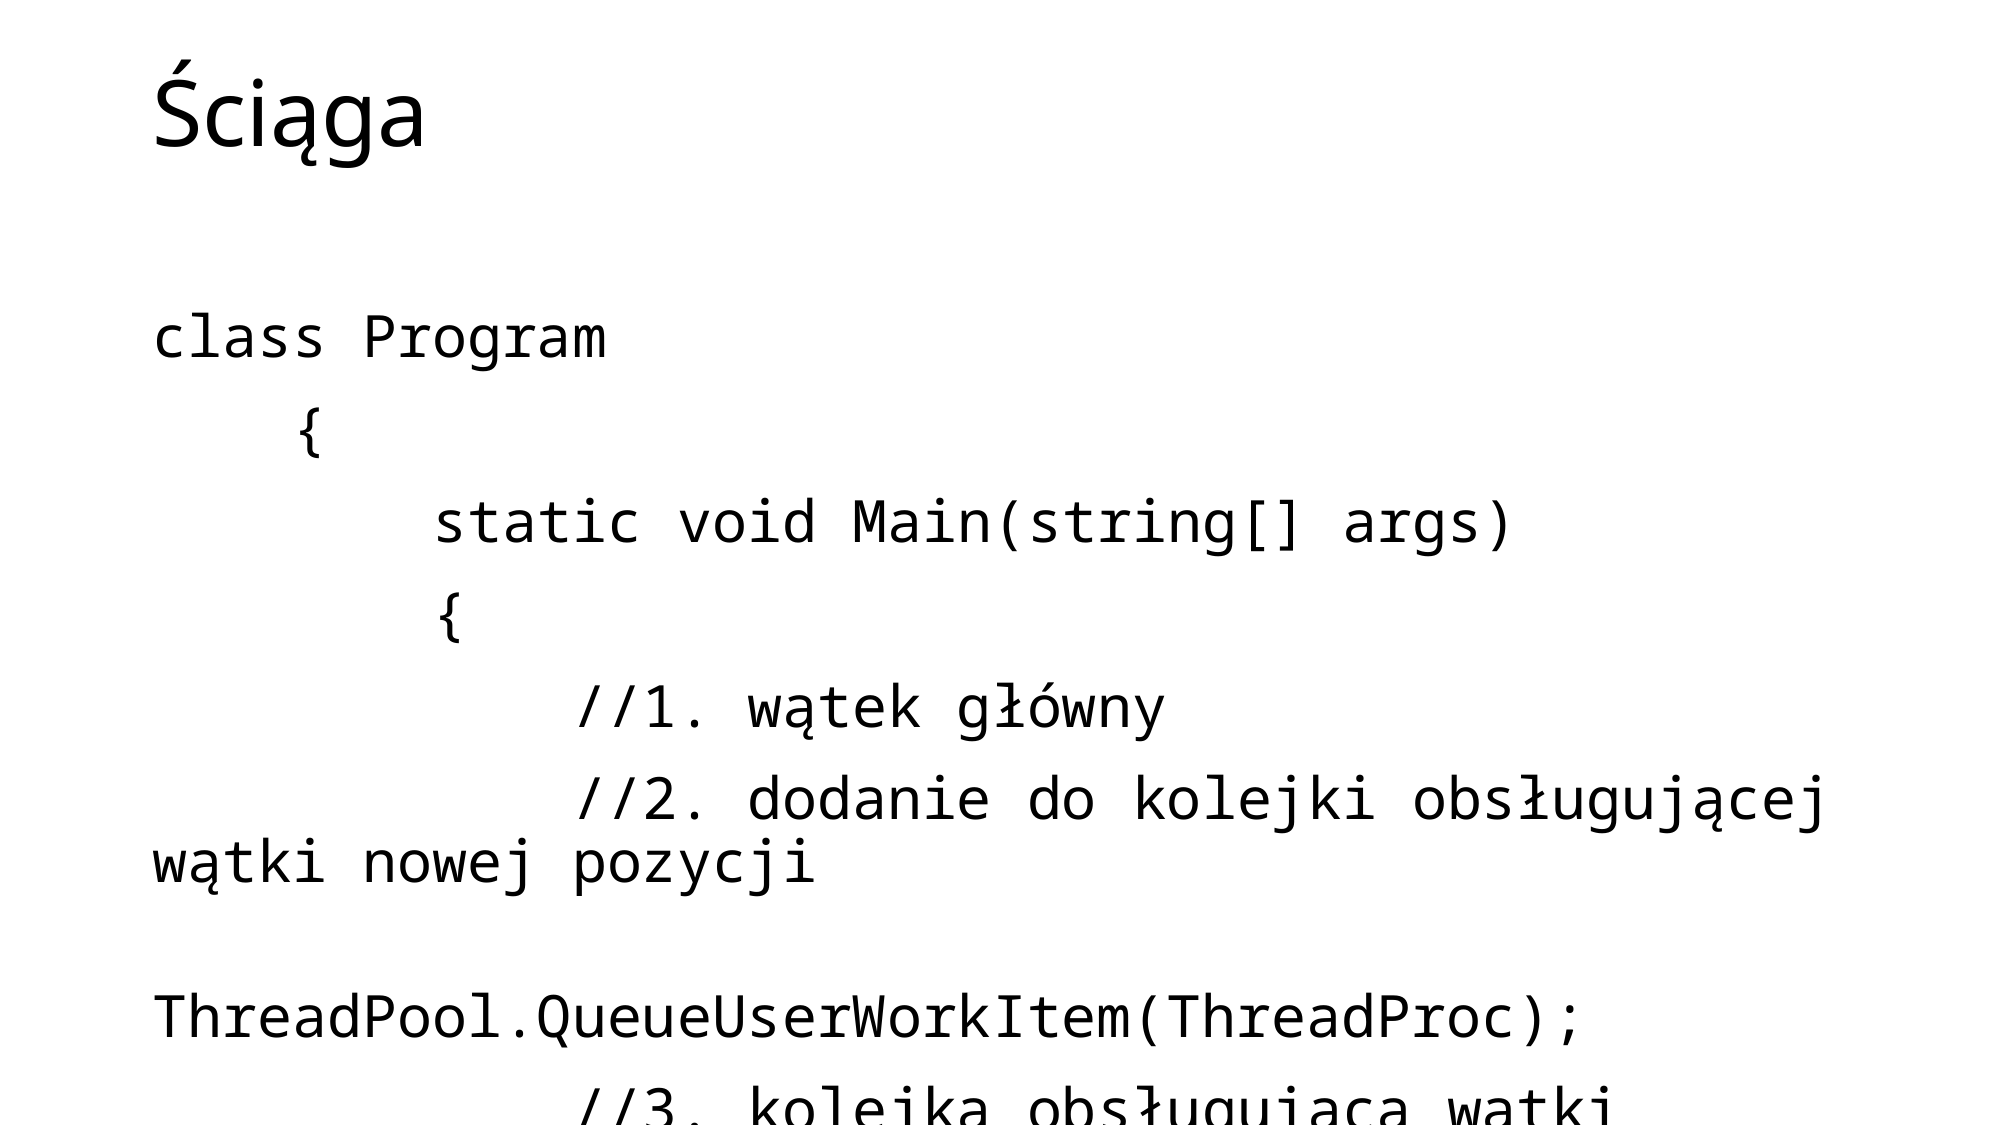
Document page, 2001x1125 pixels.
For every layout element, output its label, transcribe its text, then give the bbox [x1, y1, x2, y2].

list class Program { static void Main(string[] args) { //1. wątek główny //2. dodanie do kolejki obsługującej wątki nowej pozycji ThreadPool.QueueUserWorkItem(ThreadProc); //3. kolejka obsługująca wątki uruchamia dodany wątek //5. Wątek główny czeka na zakończenie dodanego wątku po czym zamyka program Thread.Sleep(1000); } static void ThreadProc(Object stateInfo) { //4. Rozpoczęcie wykonywania nowego wątku Thread.Sleep(500); Console.WriteLine("hello"); } } [137, 299, 1863, 1014]
title Ściąga [137, 59, 1863, 278]
